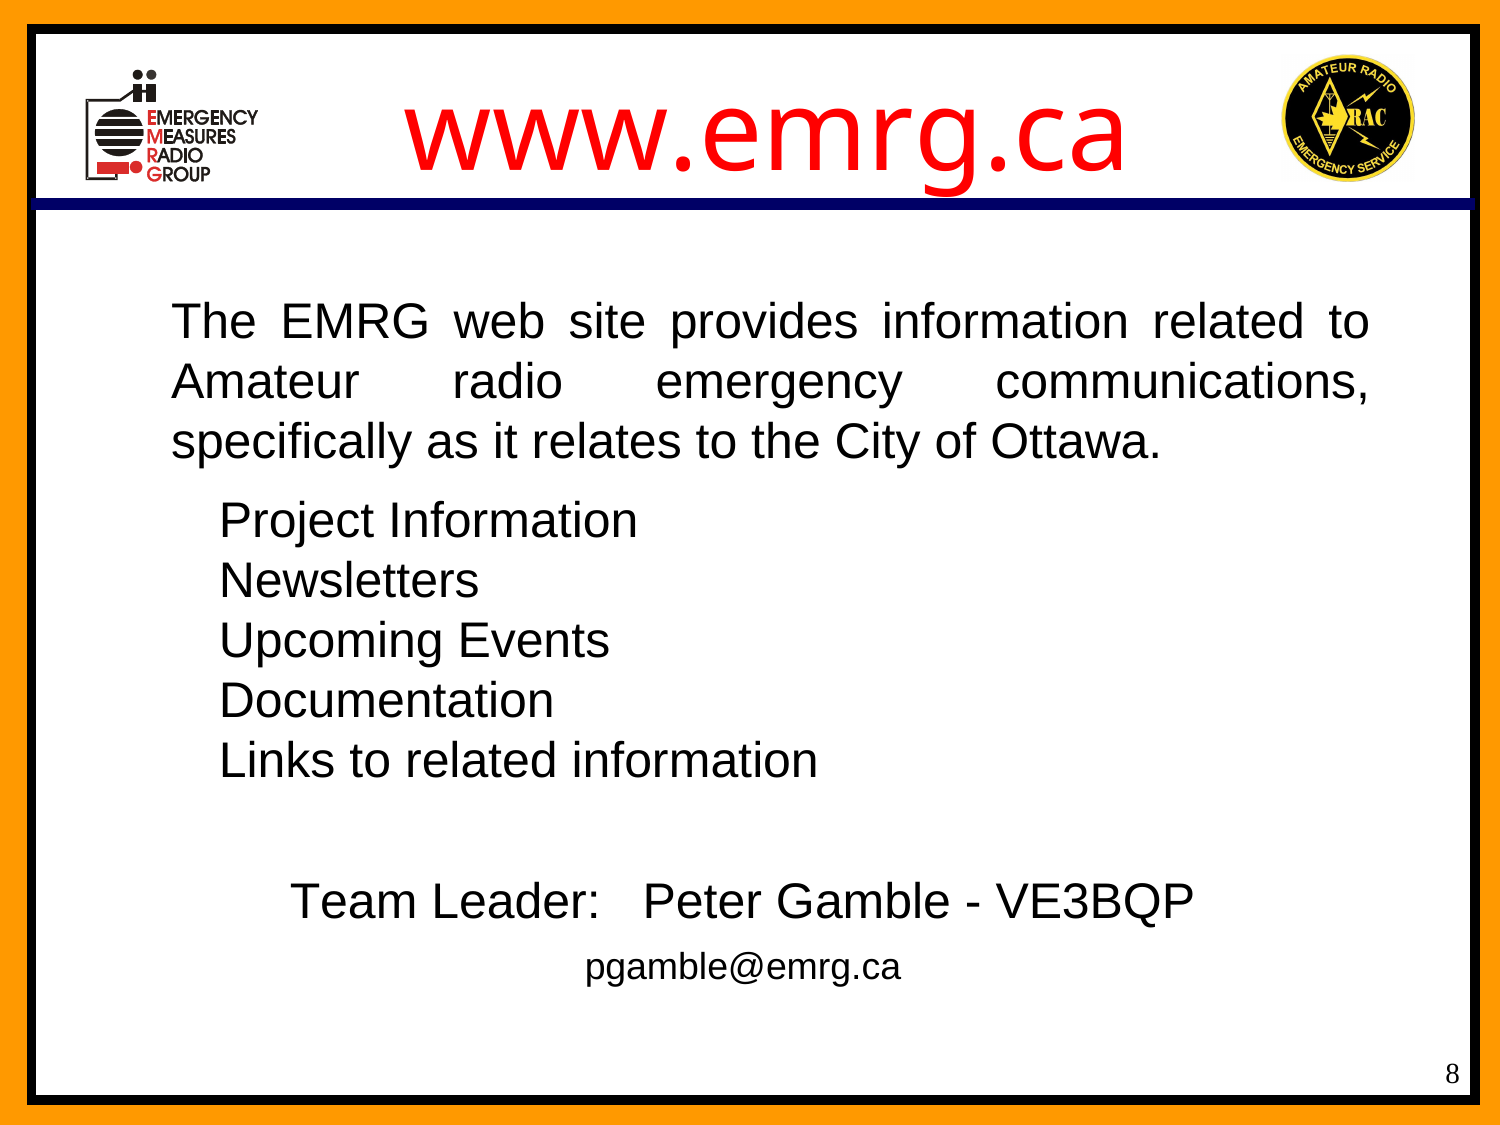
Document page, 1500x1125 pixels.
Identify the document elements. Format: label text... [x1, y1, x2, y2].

picture [1281, 54, 1415, 182]
text_box www.emrg.ca [389, 50, 1147, 201]
text_box The EMRG web site provides information related to Amateur radio emergency communications, specifically as it relates to the City of Ottawa. Project Information Newsletters Upcoming Events Documentation Links to related information [156, 281, 1386, 796]
text_box Team Leader: Peter Gamble - VE3BQP pgamble@emrg.ca [275, 860, 1211, 996]
